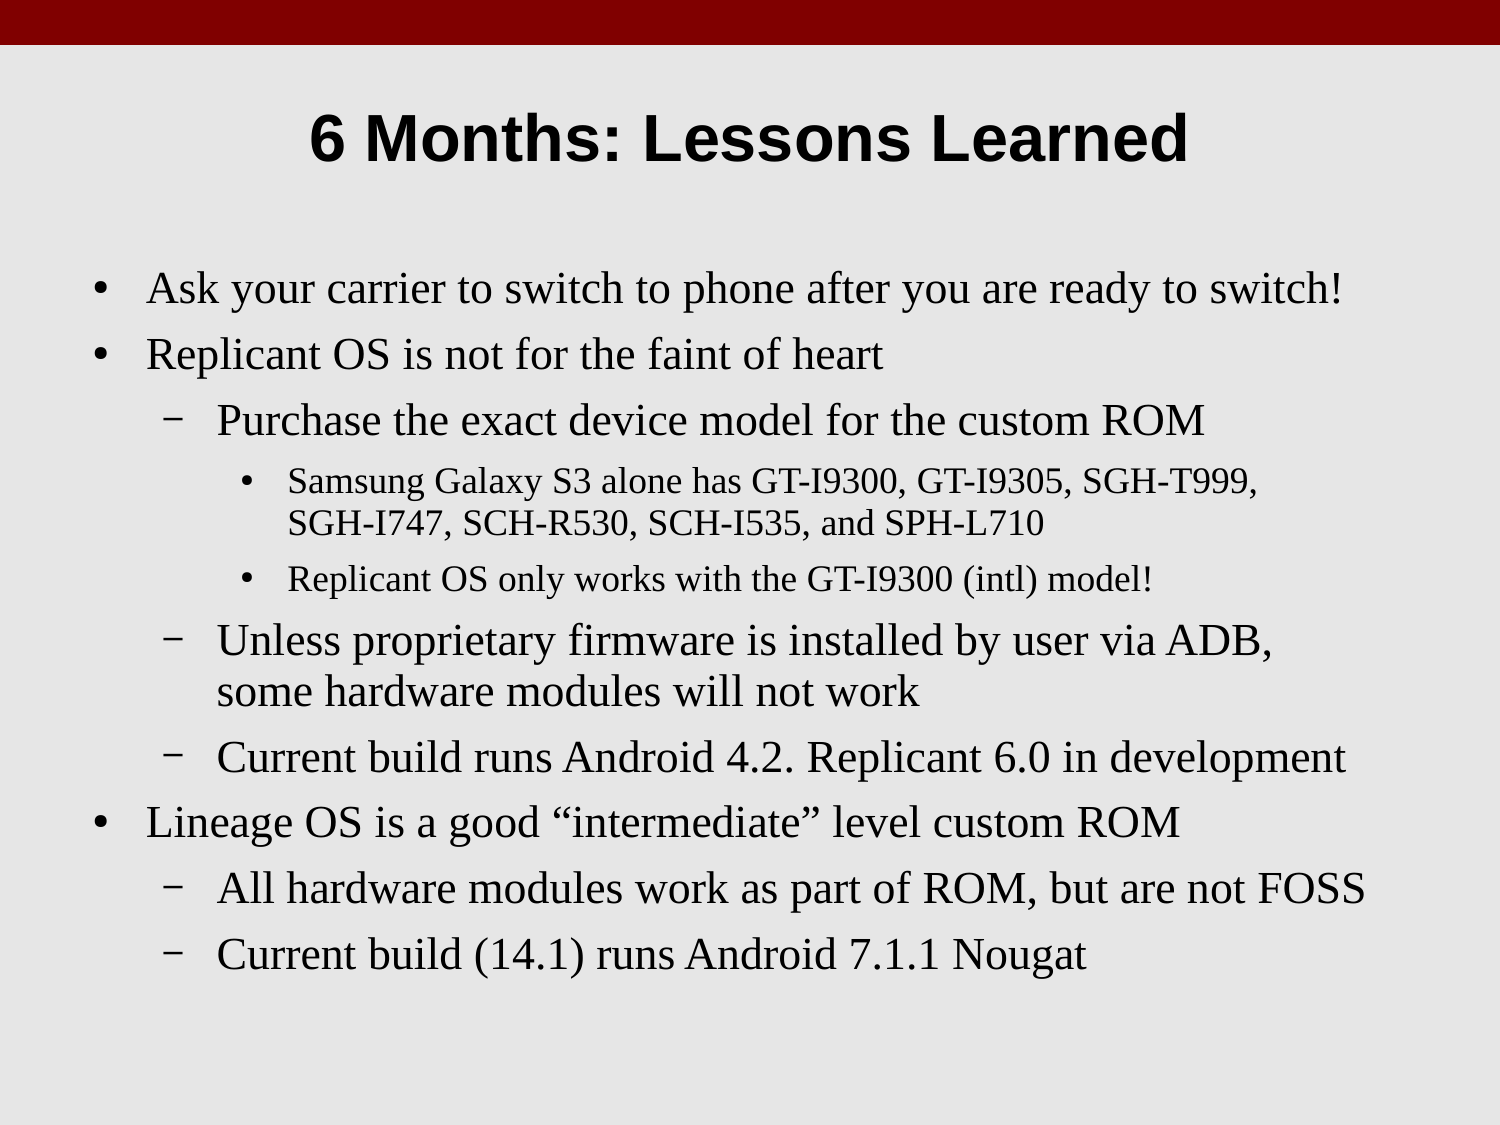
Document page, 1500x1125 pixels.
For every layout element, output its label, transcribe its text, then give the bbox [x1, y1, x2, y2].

list Ask your carrier to switch to phone after you are ready to switch! Replicant OS is not for the faint of heart Purchase the exact device model for the custom ROM Samsung Galaxy S3 alone has GT-I9300, GT-I9305, SGH-T999, SGH-I747, SCH-R530, SCH-I535, and SPH-L710 Replicant OS only works with the GT-I9300 (intl) model! Unless proprietary firmware is installed by user via ADB, some hardware modules will not work Current build runs Android 4.2. Replicant 6.0 in development Lineage OS is a good “intermediate” level custom ROM All hardware modules work as part of ROM, but are not FOSS Current build (14.1) runs Android 7.1.1 Nougat [75, 263, 1425, 1017]
title 6 Months: Lessons Learned [75, 44, 1425, 233]
